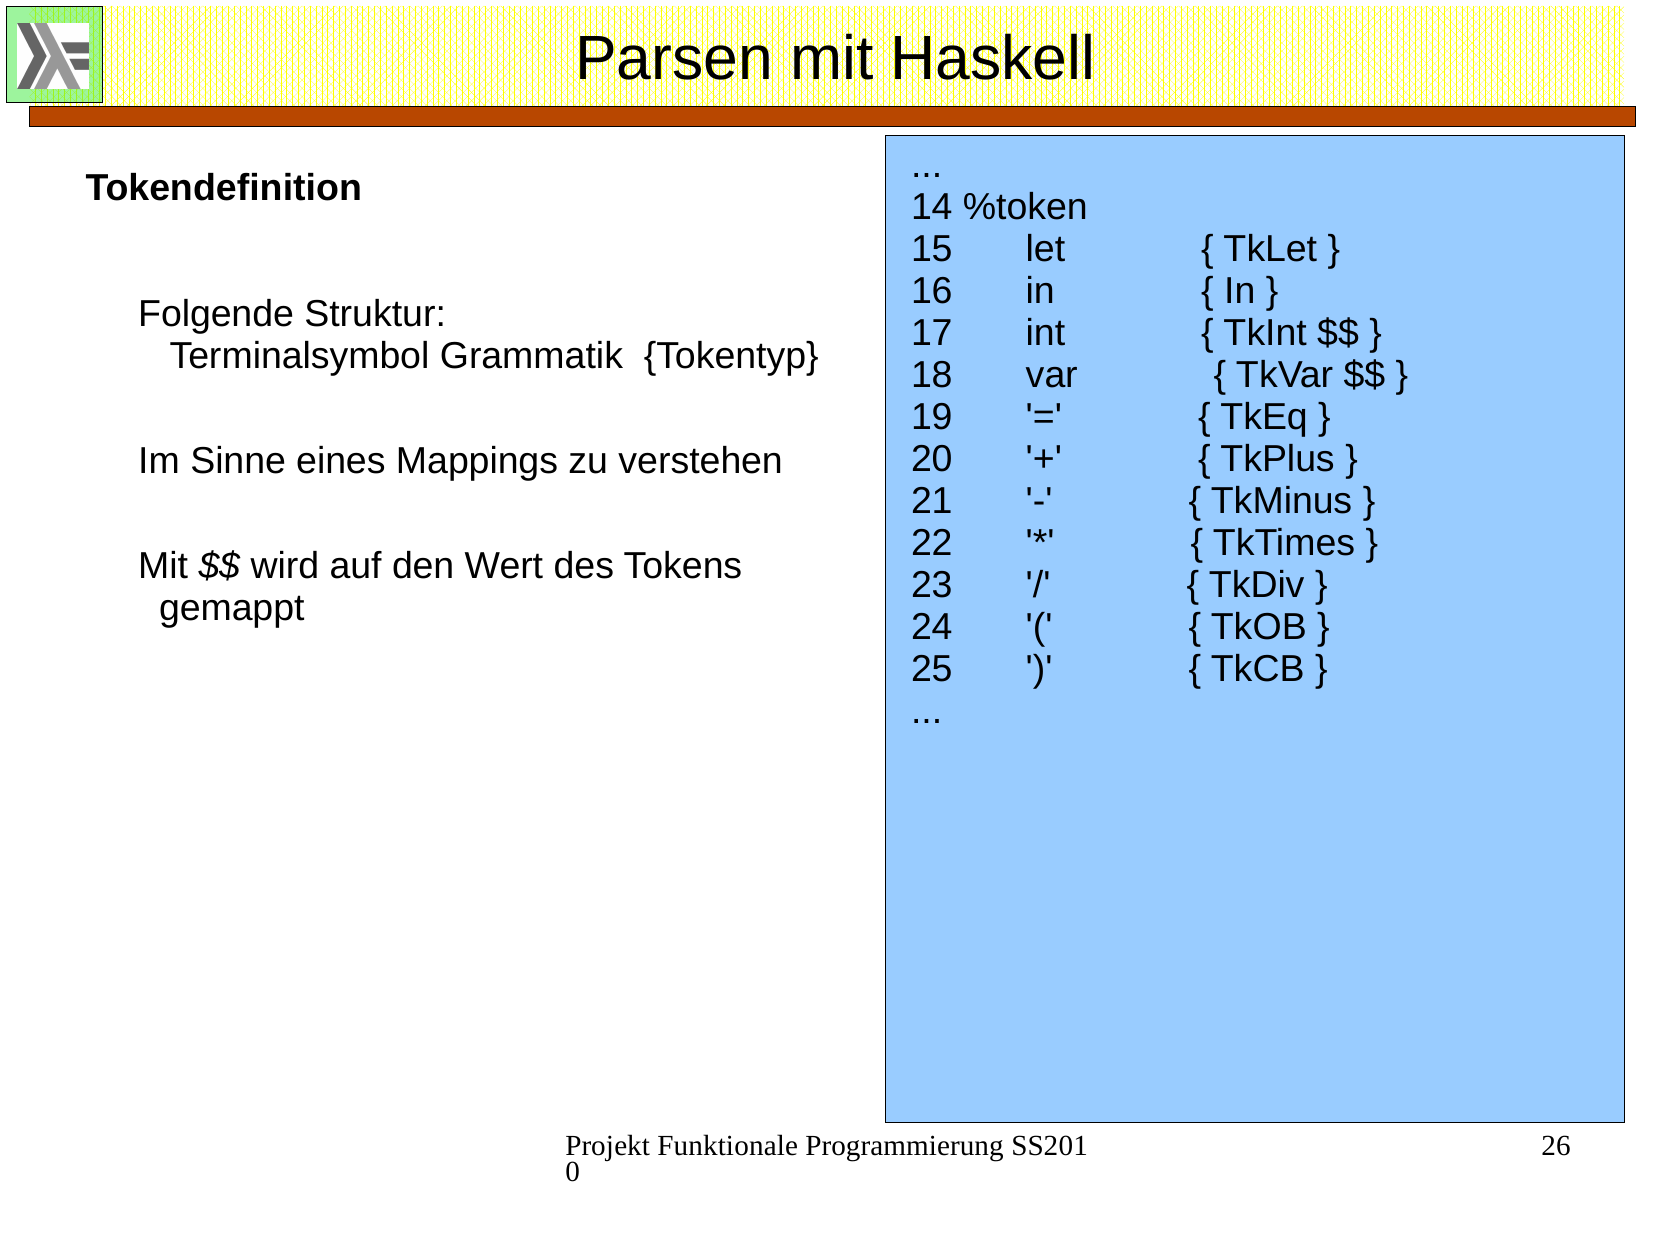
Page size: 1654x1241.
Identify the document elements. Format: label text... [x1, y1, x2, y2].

picture [17, 23, 89, 89]
text_box ... 14 %token 15 let { TkLet } 16 in { In } 17 int { TkInt $$ } 18 var { TkVar $$ } 19 '=' { TkEq } 20 '+' { TkPlus } 21 '-' { TkMinus } 22 '*' { TkTimes } 23 '/' { TkDiv } 24 '(' { TkOB } 25 ')' { TkCB } ... [885, 135, 1625, 1123]
text_box [6, 5, 1636, 127]
title Parsen mit Haskell [206, 15, 1465, 101]
text_box Tokendefinition Folgende Struktur: Terminalsymbol Grammatik {Tokentyp} Im Sinne eines Mappings zu verstehen Mit $$ wird auf den Wert des Tokens gemappt [70, 159, 839, 1098]
